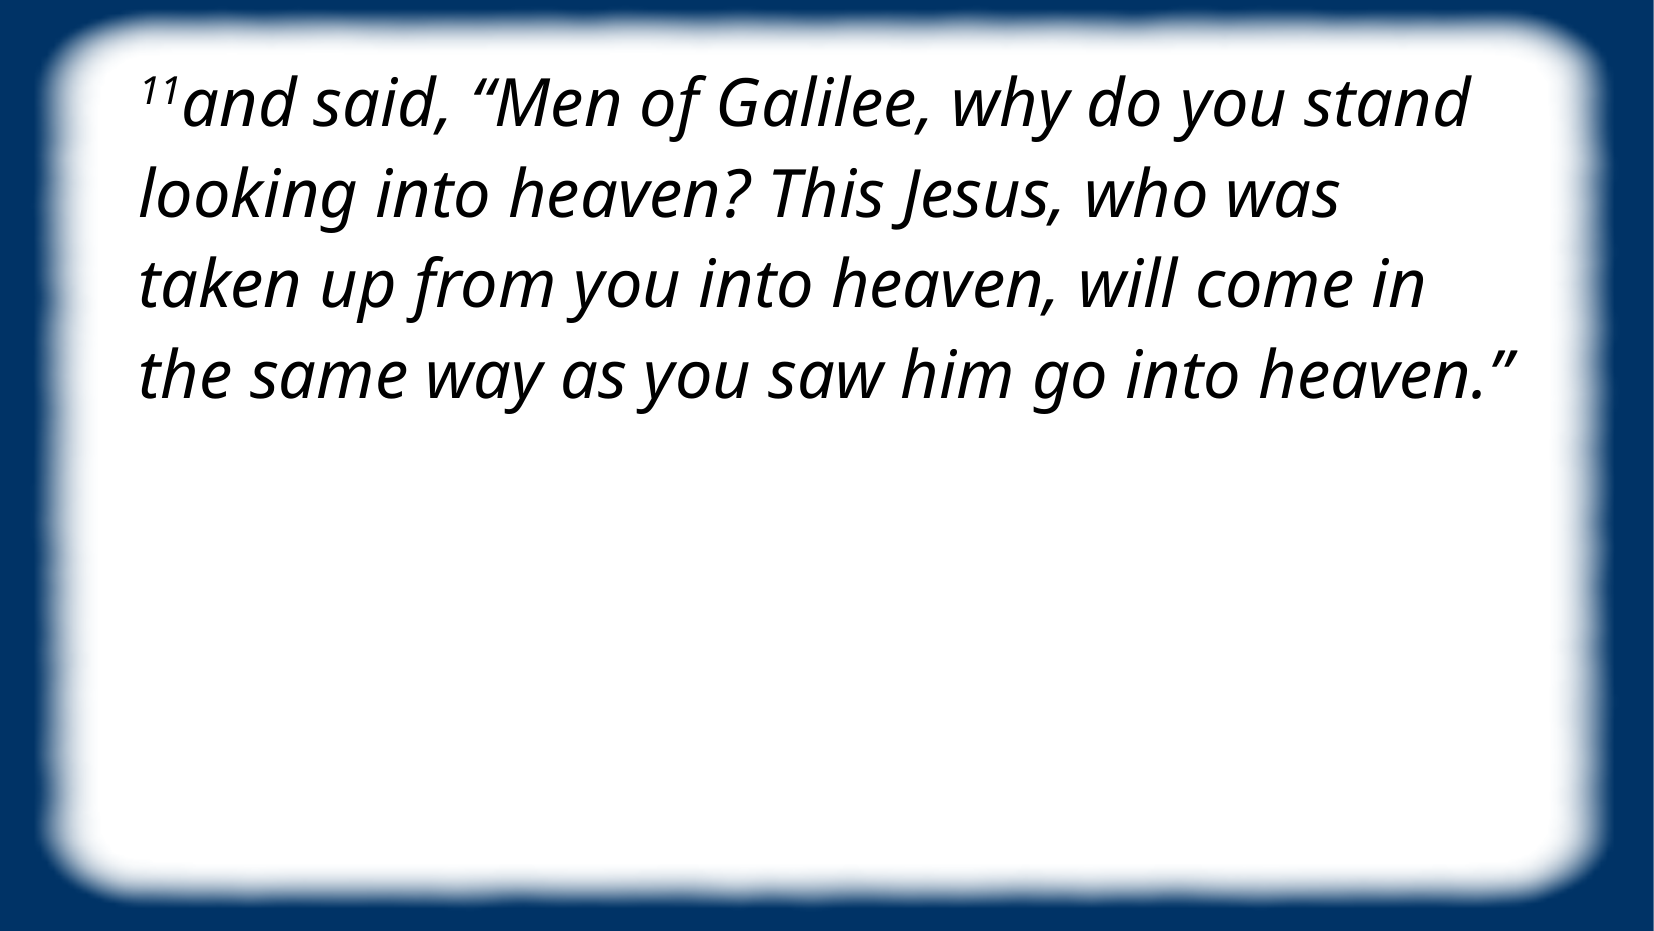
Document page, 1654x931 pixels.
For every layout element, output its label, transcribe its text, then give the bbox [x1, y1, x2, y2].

text_box 11and said, “Men of Galilee, why do you stand looking into heaven? This Jesus, who was taken up from you into heaven, will come in the same way as you saw him go into heaven.” [124, 47, 1535, 507]
picture [0, 0, 1654, 931]
